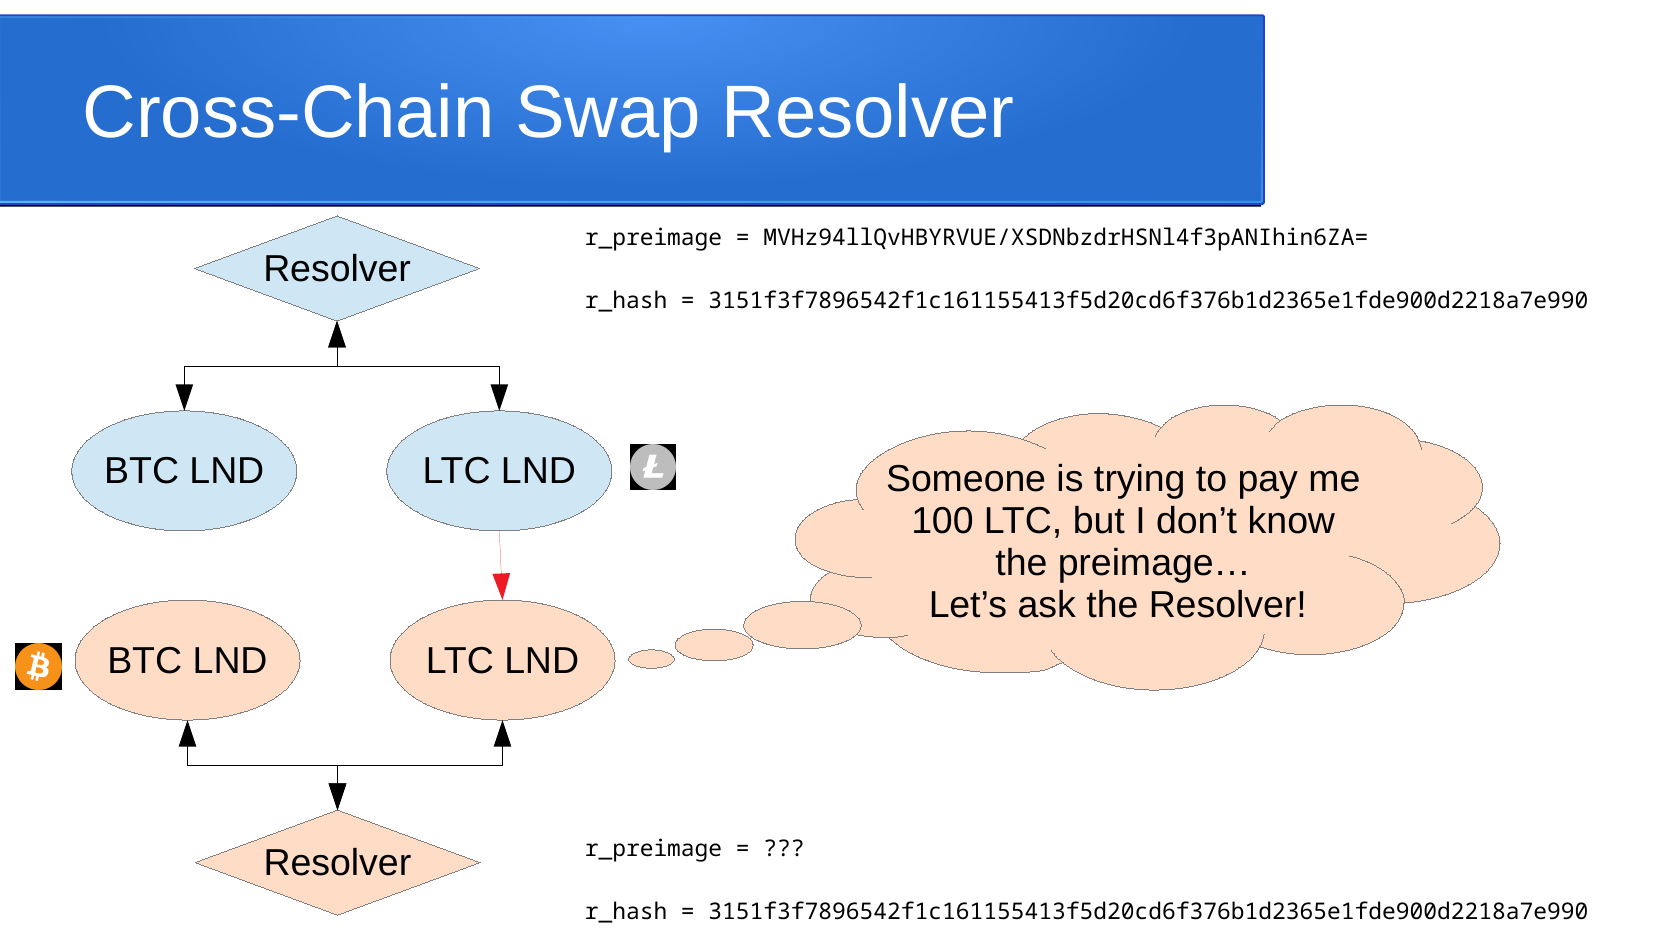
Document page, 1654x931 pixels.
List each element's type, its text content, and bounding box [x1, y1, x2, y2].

text_box r_preimage = ??? r_hash = 3151f3f7896542f1c161155413f5d20cd6f376b1d2365e1fde900d2218a7e990 [570, 825, 1606, 911]
picture [15, 643, 62, 691]
text_box Someone is trying to pay me 100 LTC, but I don’t know the preimage… Let’s ask the Resolver! [675, 405, 1501, 691]
text_box BTC LND [75, 600, 301, 721]
text_box r_preimage = MVHz94llQvHBYRVUE/XSDNbzdrHSNl4f3pANIhin6ZA= r_hash = 3151f3f7896542f1c161155413f5d20cd6f376b1d2365e1fde900d2218a7e990 [570, 214, 1606, 301]
text_box LTC LND [386, 410, 612, 531]
text_box Resolver [195, 810, 481, 916]
title Cross-Chain Swap Resolver [82, 35, 1235, 189]
text_box LTC LND [390, 600, 616, 721]
picture [630, 444, 676, 490]
text_box BTC LND [71, 410, 297, 531]
text_box Resolver [194, 215, 480, 321]
